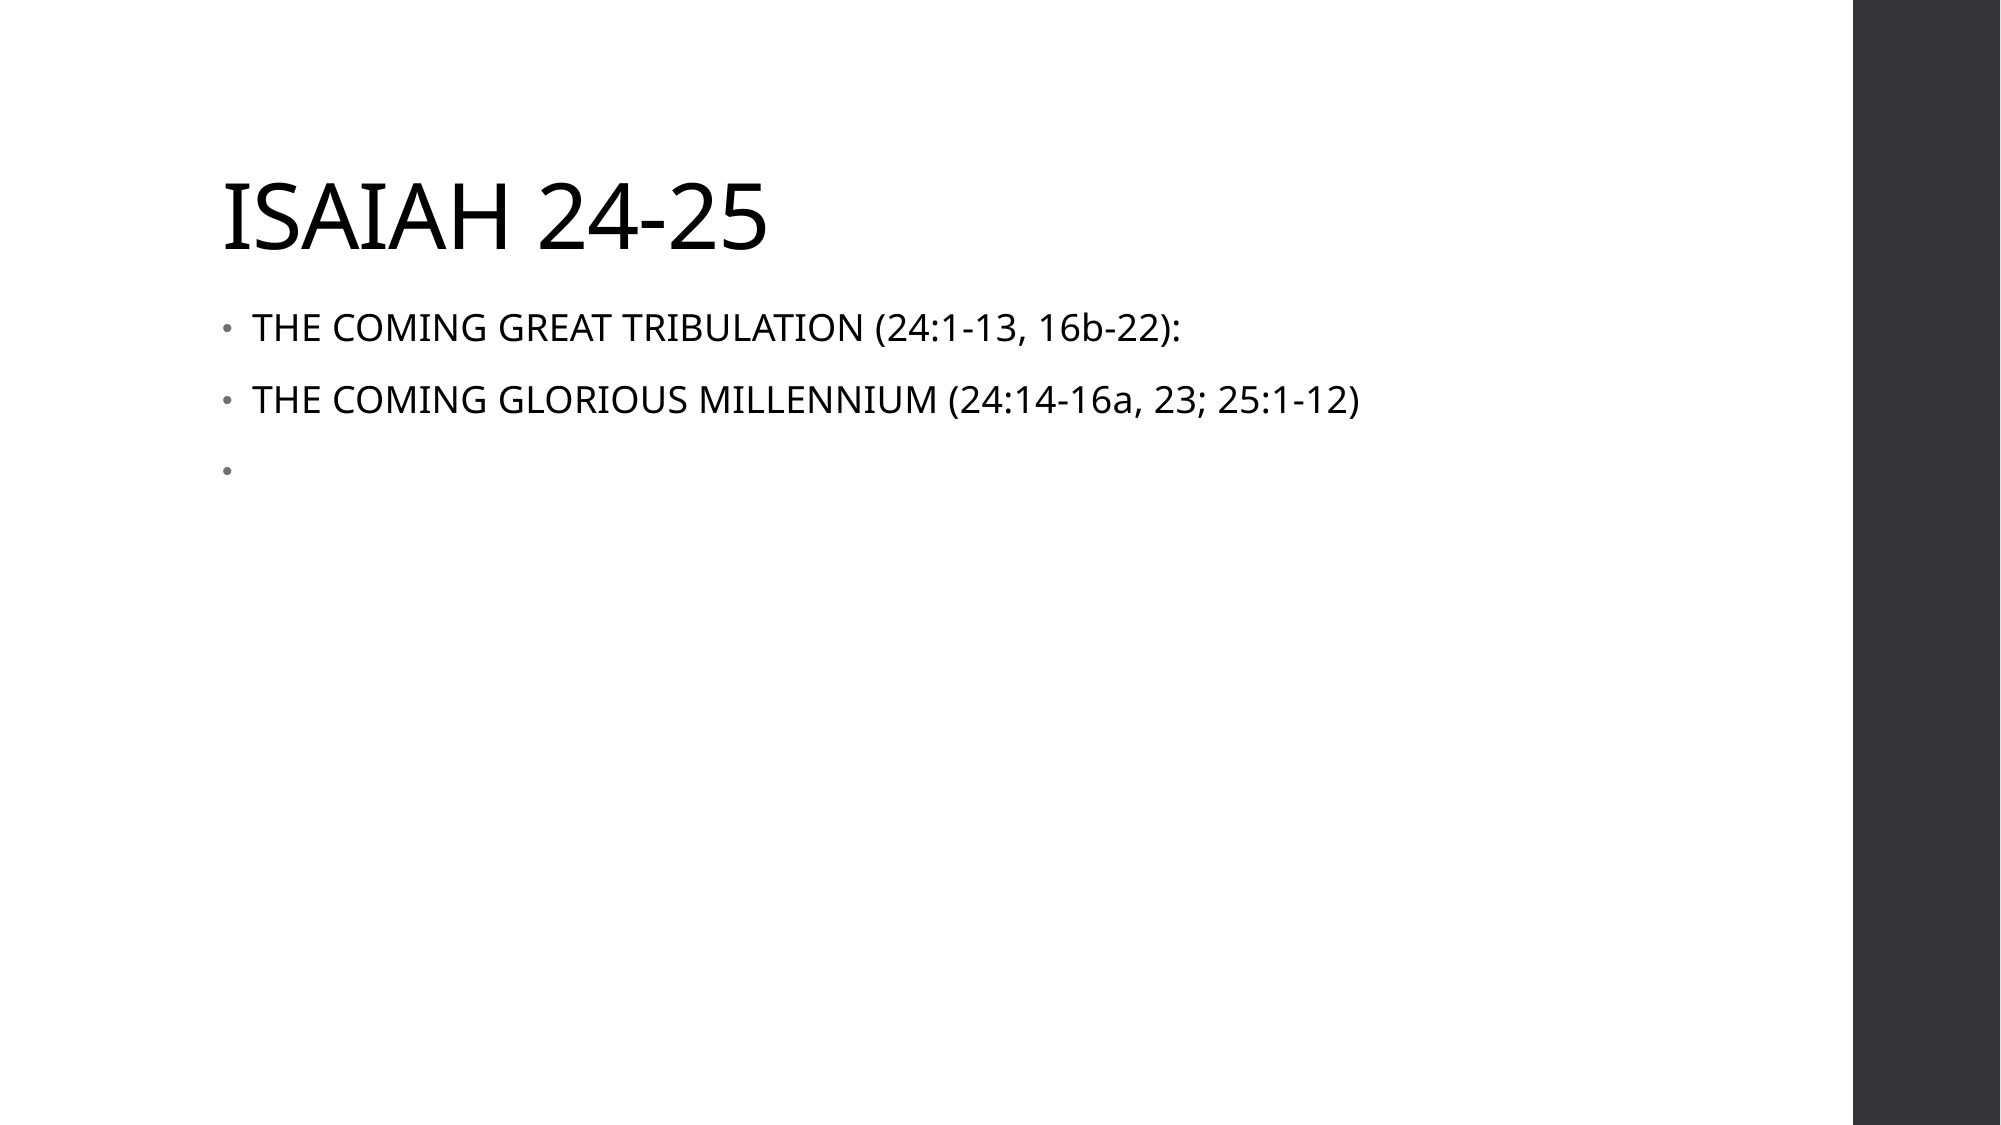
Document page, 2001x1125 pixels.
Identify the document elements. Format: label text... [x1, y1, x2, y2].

list THE COMING GREAT TRIBULATION (24:1-13, 16b-22): THE COMING GLORIOUS MILLENNIUM (24:14-16a, 23; 25:1-12) [206, 299, 1617, 1014]
title ISAIAH 24-25 [206, 60, 1797, 278]
